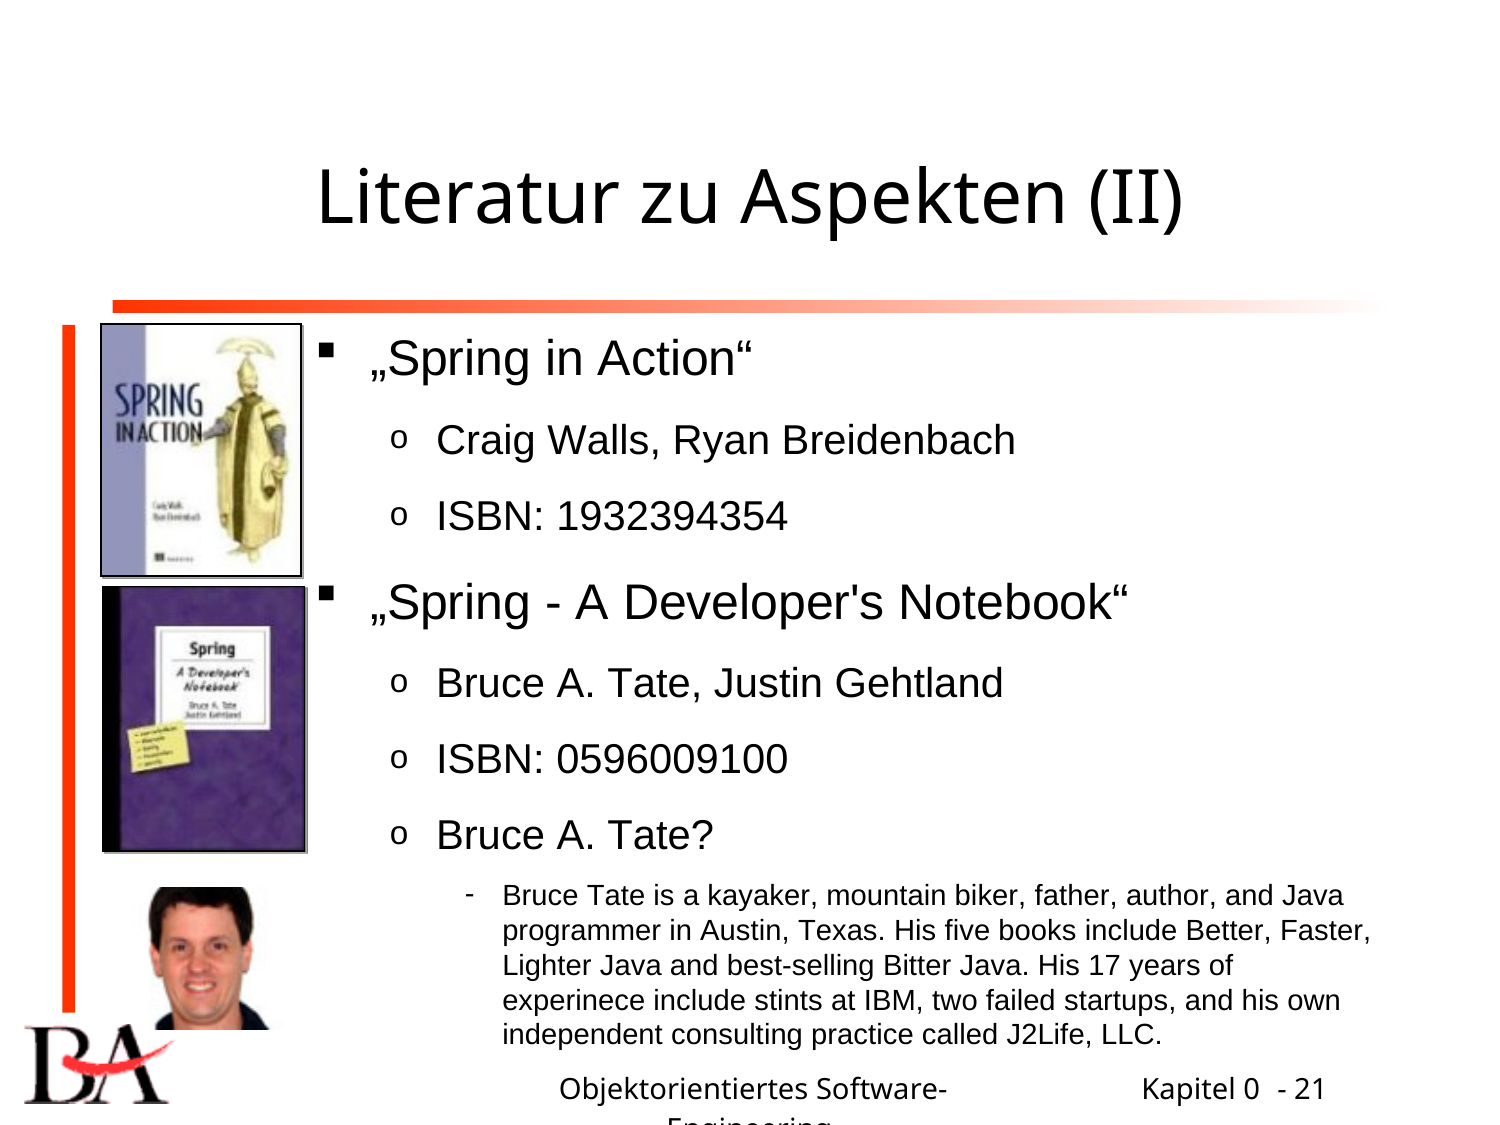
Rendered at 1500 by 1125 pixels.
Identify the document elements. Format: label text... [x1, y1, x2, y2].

picture [101, 324, 301, 576]
list „Spring in Action“ Craig Walls, Ryan Breidenbach ISBN: 1932394354 „Spring - A Developer's Notebook“ Bruce A. Tate, Justin Gehtland ISBN: 0596009100 Bruce A. Tate? Bruce Tate is a kayaker, mountain biker, father, author, and Java programmer in Austin, Texas. His five books include Better, Faster, Lighter Java and best-selling Bitter Java. His 17 years of experinece include stints at IBM, two failed startups, and his own independent consulting practice called J2Life, LLC. [299, 324, 1388, 1059]
picture [24, 887, 299, 1104]
picture [103, 587, 304, 850]
title Literatur zu Aspekten (II) [112, 99, 1388, 288]
